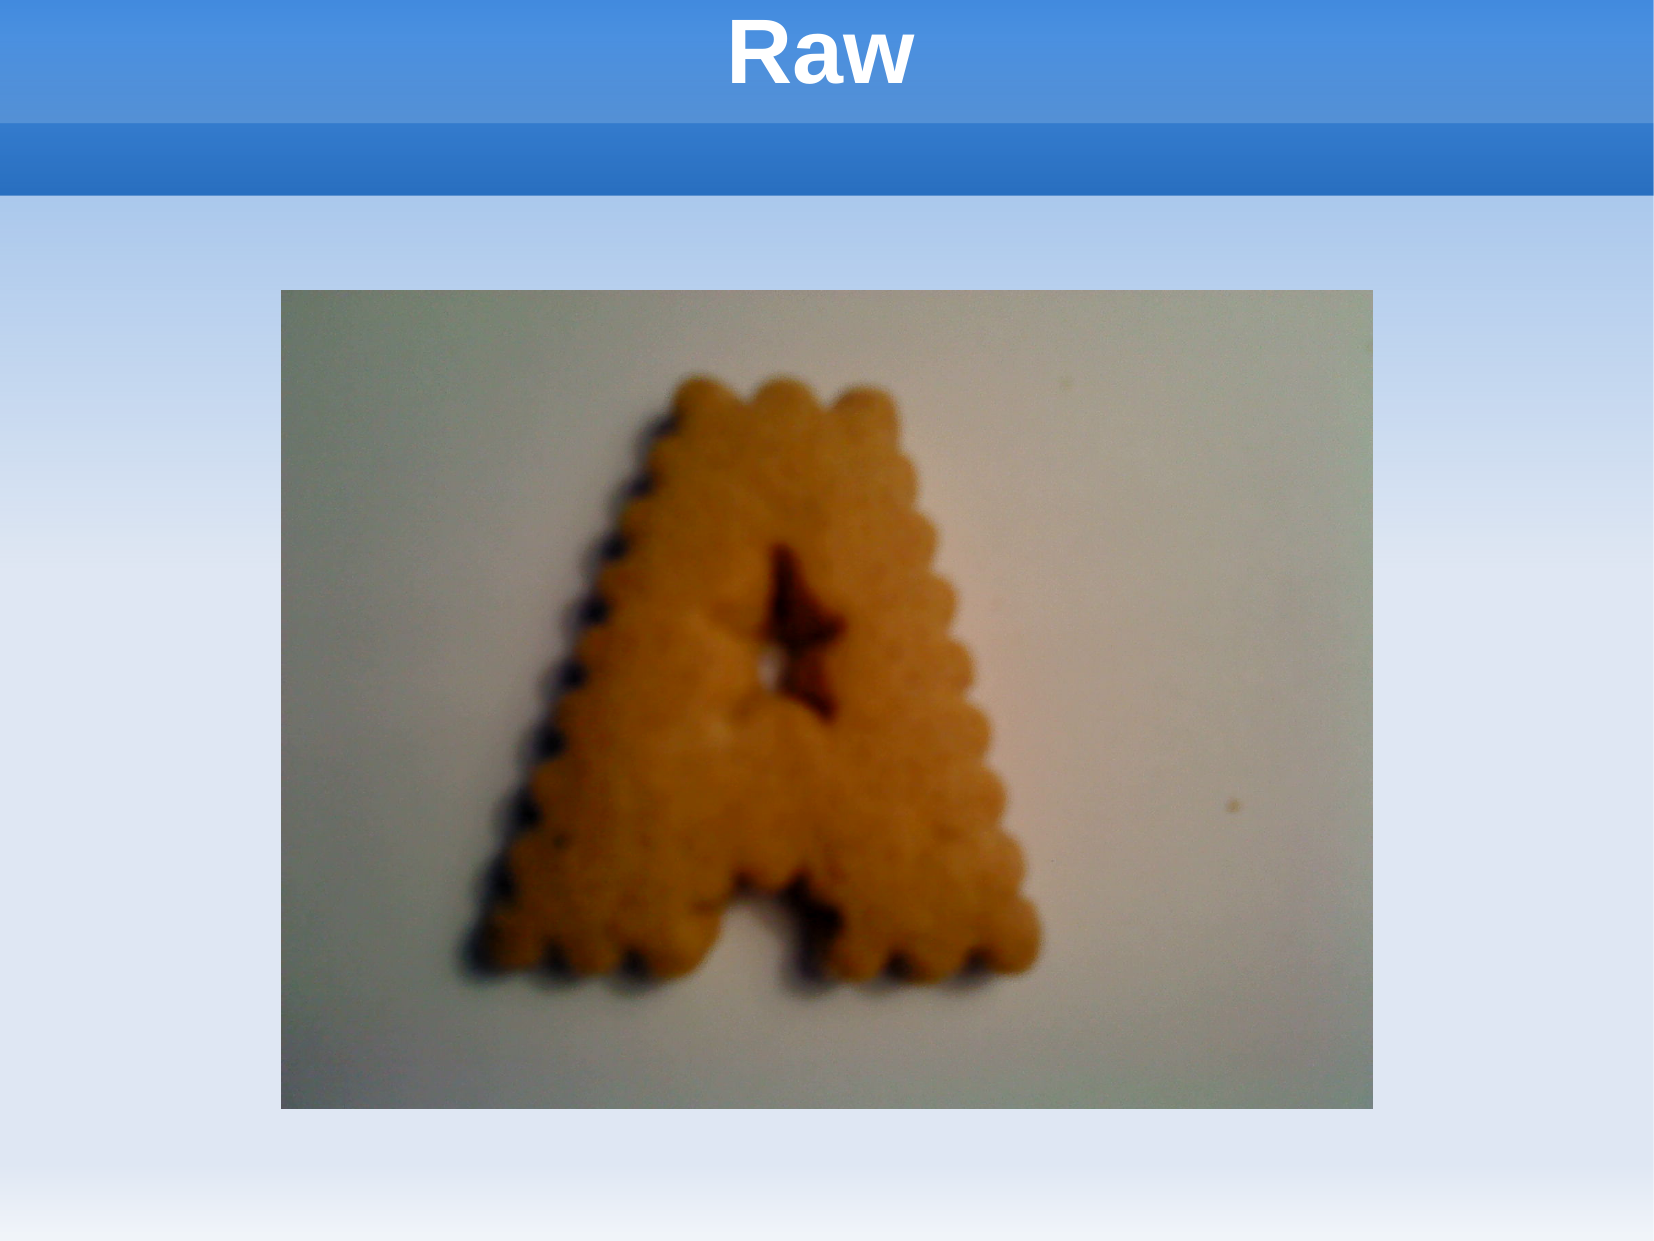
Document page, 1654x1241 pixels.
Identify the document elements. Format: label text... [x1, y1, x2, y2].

title Raw [76, 0, 1565, 208]
picture [0, 0, 1654, 1241]
